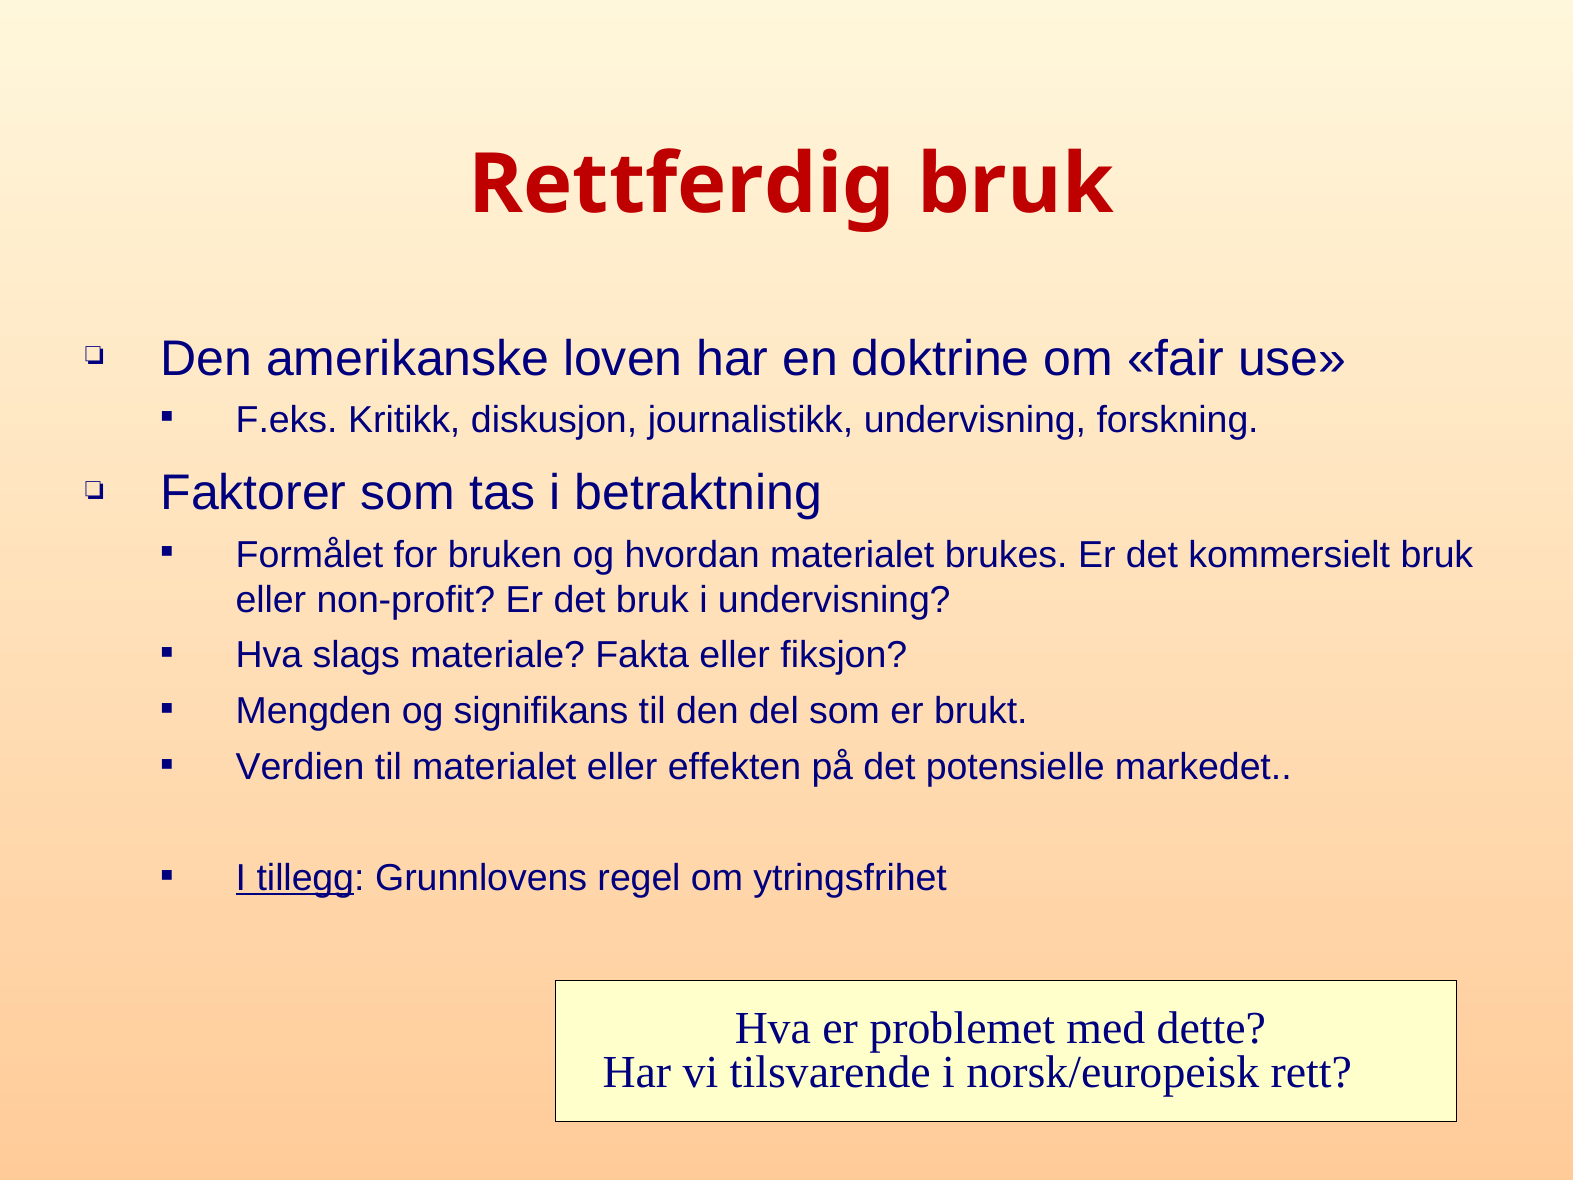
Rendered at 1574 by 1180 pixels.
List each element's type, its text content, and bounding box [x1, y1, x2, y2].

text_box Hva er problemet med dette? Har vi tilsvarende i norsk/europeisk rett? [555, 980, 1457, 1122]
title Rettferdig bruk [39, 54, 1543, 309]
list Den amerikanske loven har en doktrine om «fair use» F.eks. Kritikk, diskusjon, journalistikk, undervisning, forskning. Faktorer som tas i betraktning Formålet for bruken og hvordan materialet brukes. Er det kommersielt bruk eller non-profit? Er det bruk i undervisning? Hva slags materiale? Fakta eller fiksjon? Mengden og signifikans til den del som er brukt. Verdien til materialet eller effekten på det potensielle markedet.. I tillegg: Grunnlovens regel om ytringsfrihet [85, 336, 1539, 1170]
